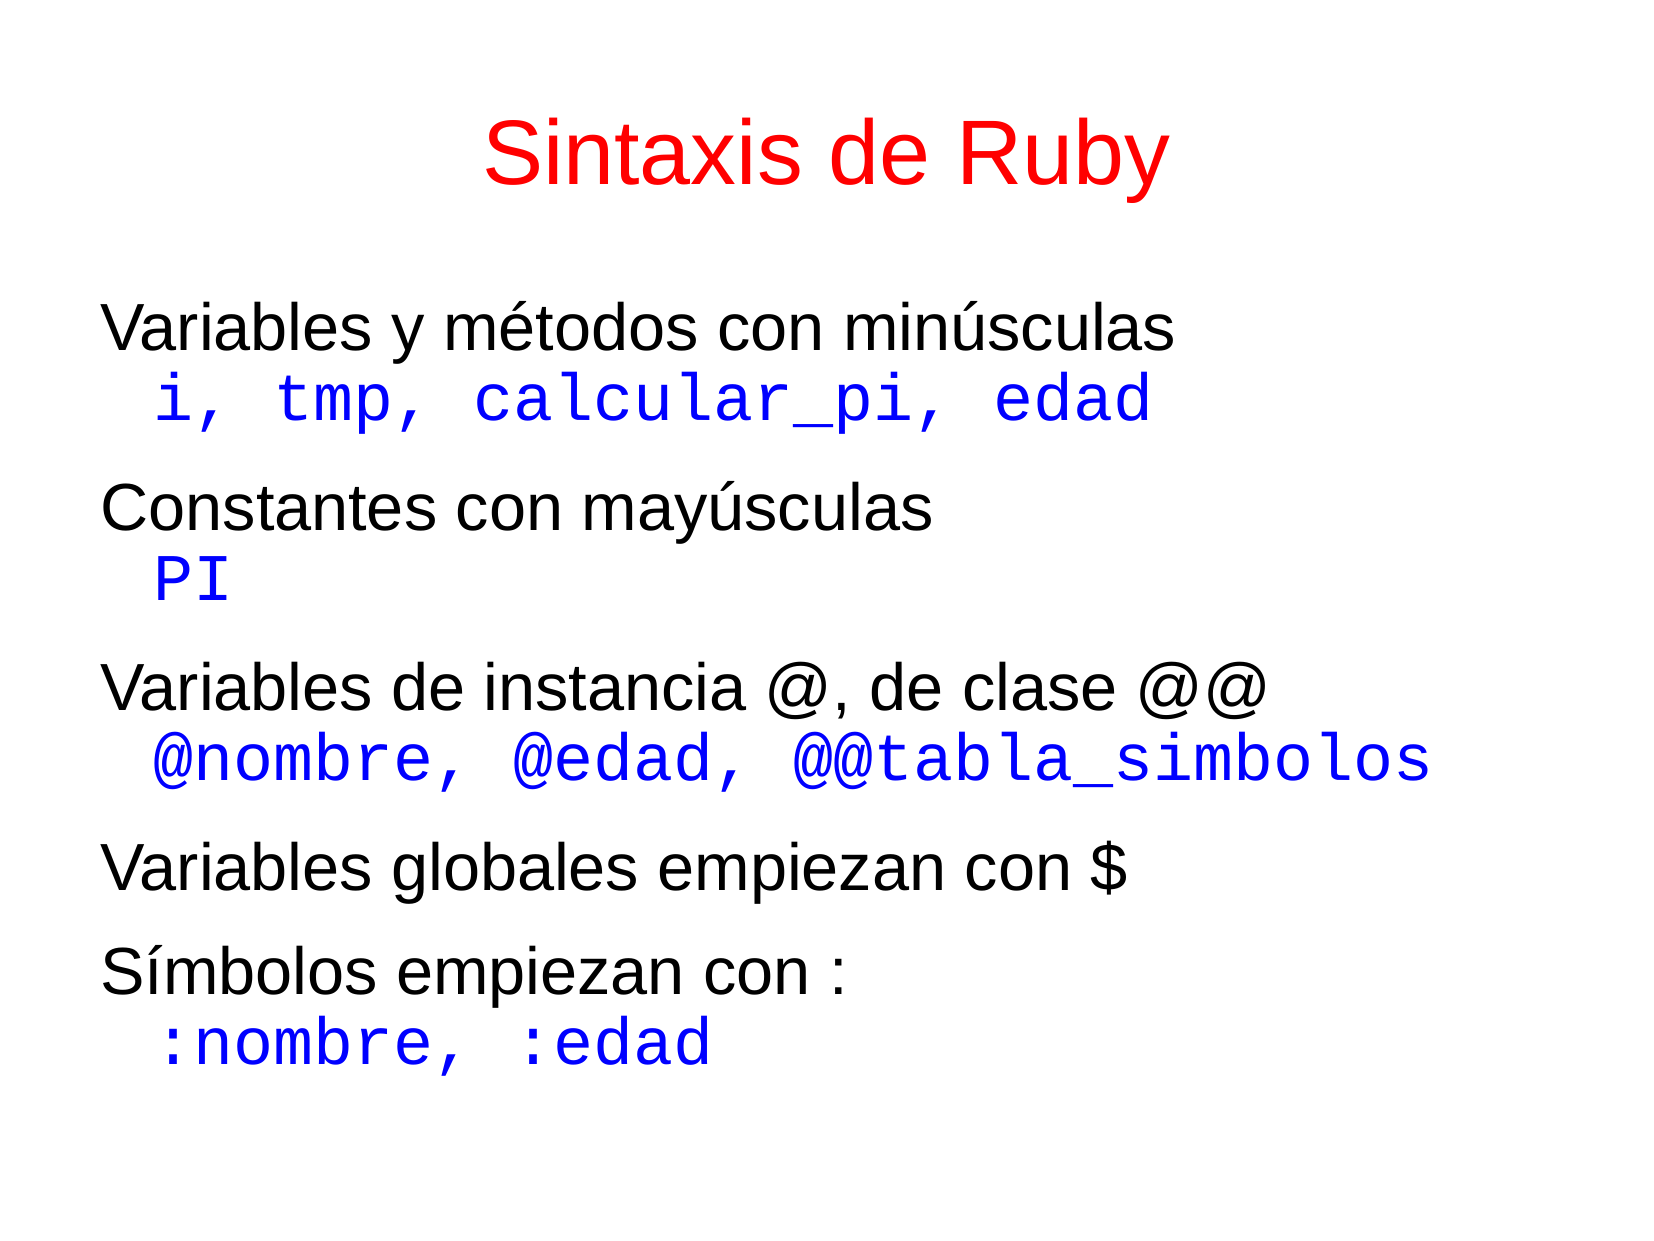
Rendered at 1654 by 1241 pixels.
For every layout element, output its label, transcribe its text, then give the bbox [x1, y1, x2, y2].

list Variables y métodos con minúsculas i, tmp, calcular_pi, edad Constantes con mayúsculas PI Variables de instancia @, de clase @@ @nombre, @edad, @@tabla_simbolos Variables globales empiezan con $ Símbolos empiezan con : :nombre, :edad [82, 290, 1571, 1094]
title Sintaxis de Ruby [82, 49, 1571, 257]
